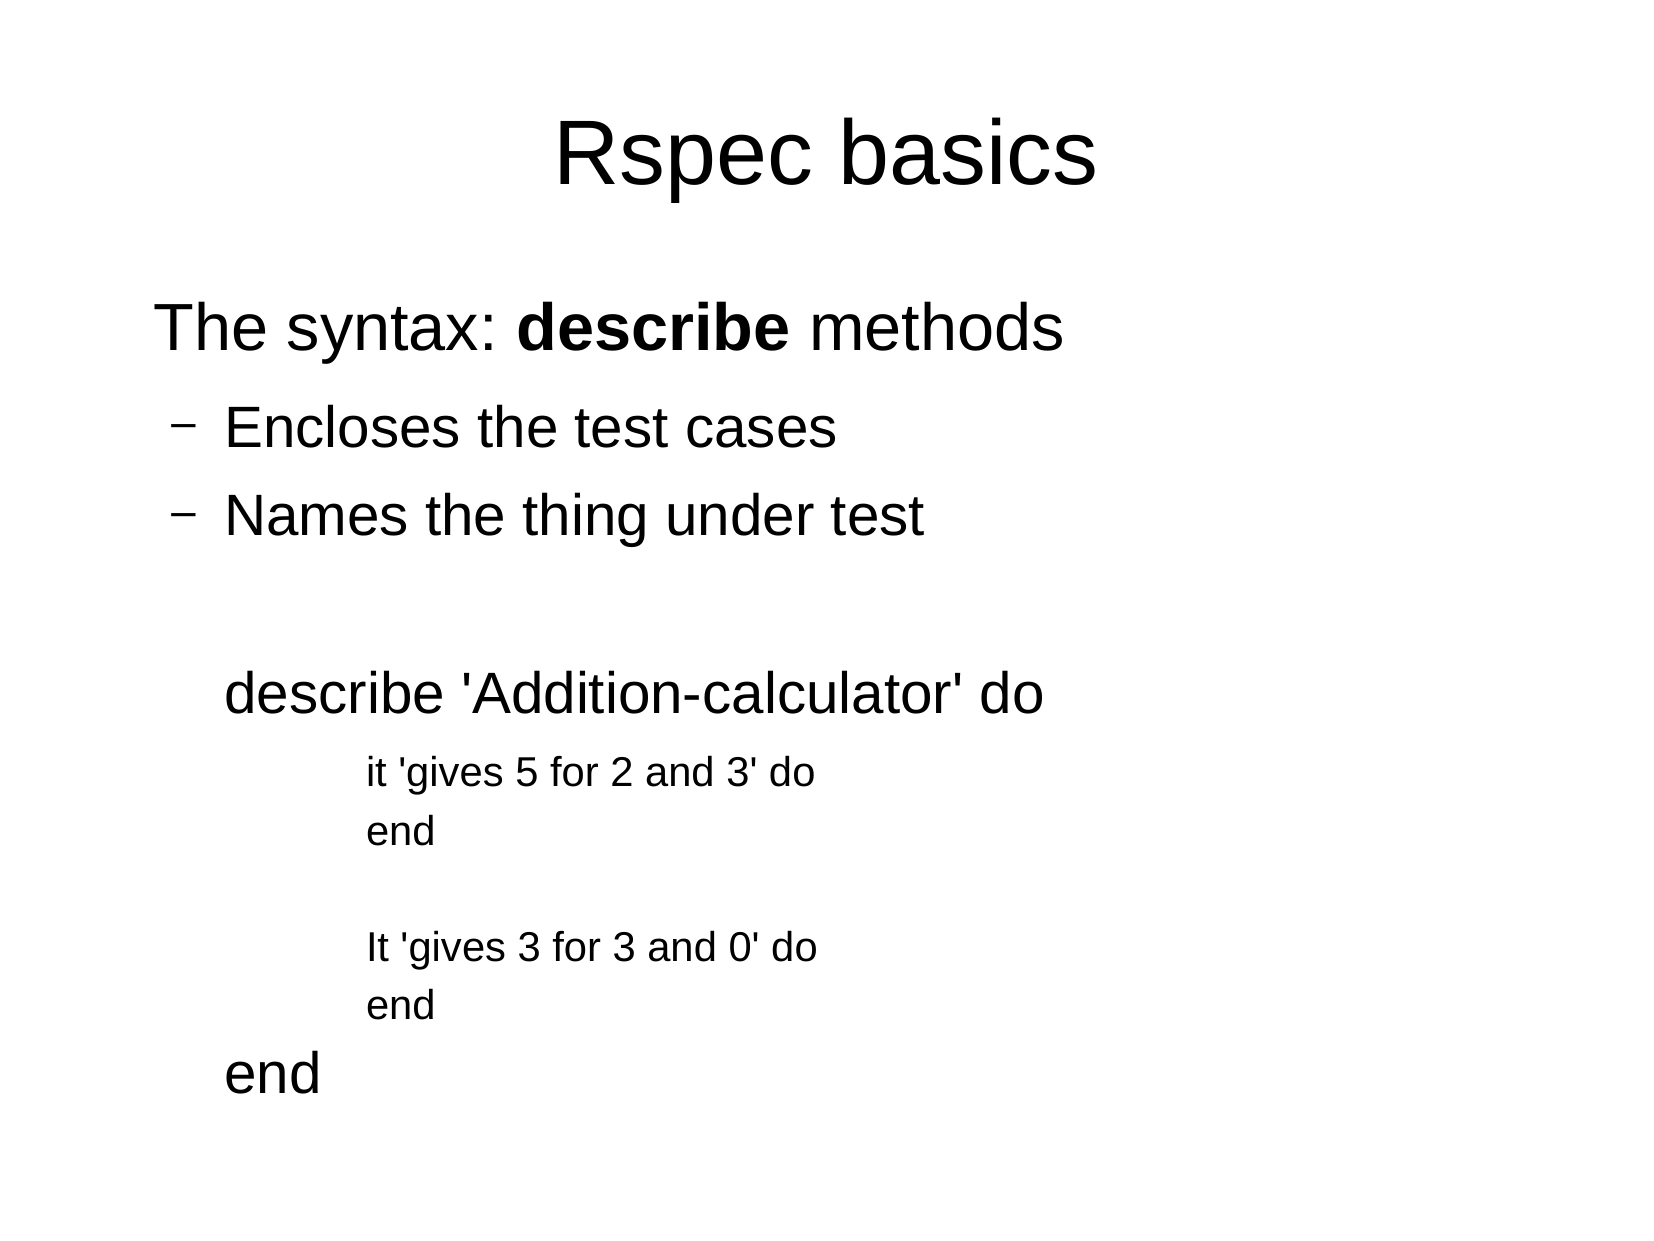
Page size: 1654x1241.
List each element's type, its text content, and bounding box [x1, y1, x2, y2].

list The syntax: describe methods Encloses the test cases Names the thing under test describe 'Addition-calculator' do it 'gives 5 for 2 and 3' do end It 'gives 3 for 3 and 0' do end end [82, 290, 1571, 1109]
title Rspec basics [82, 49, 1571, 257]
